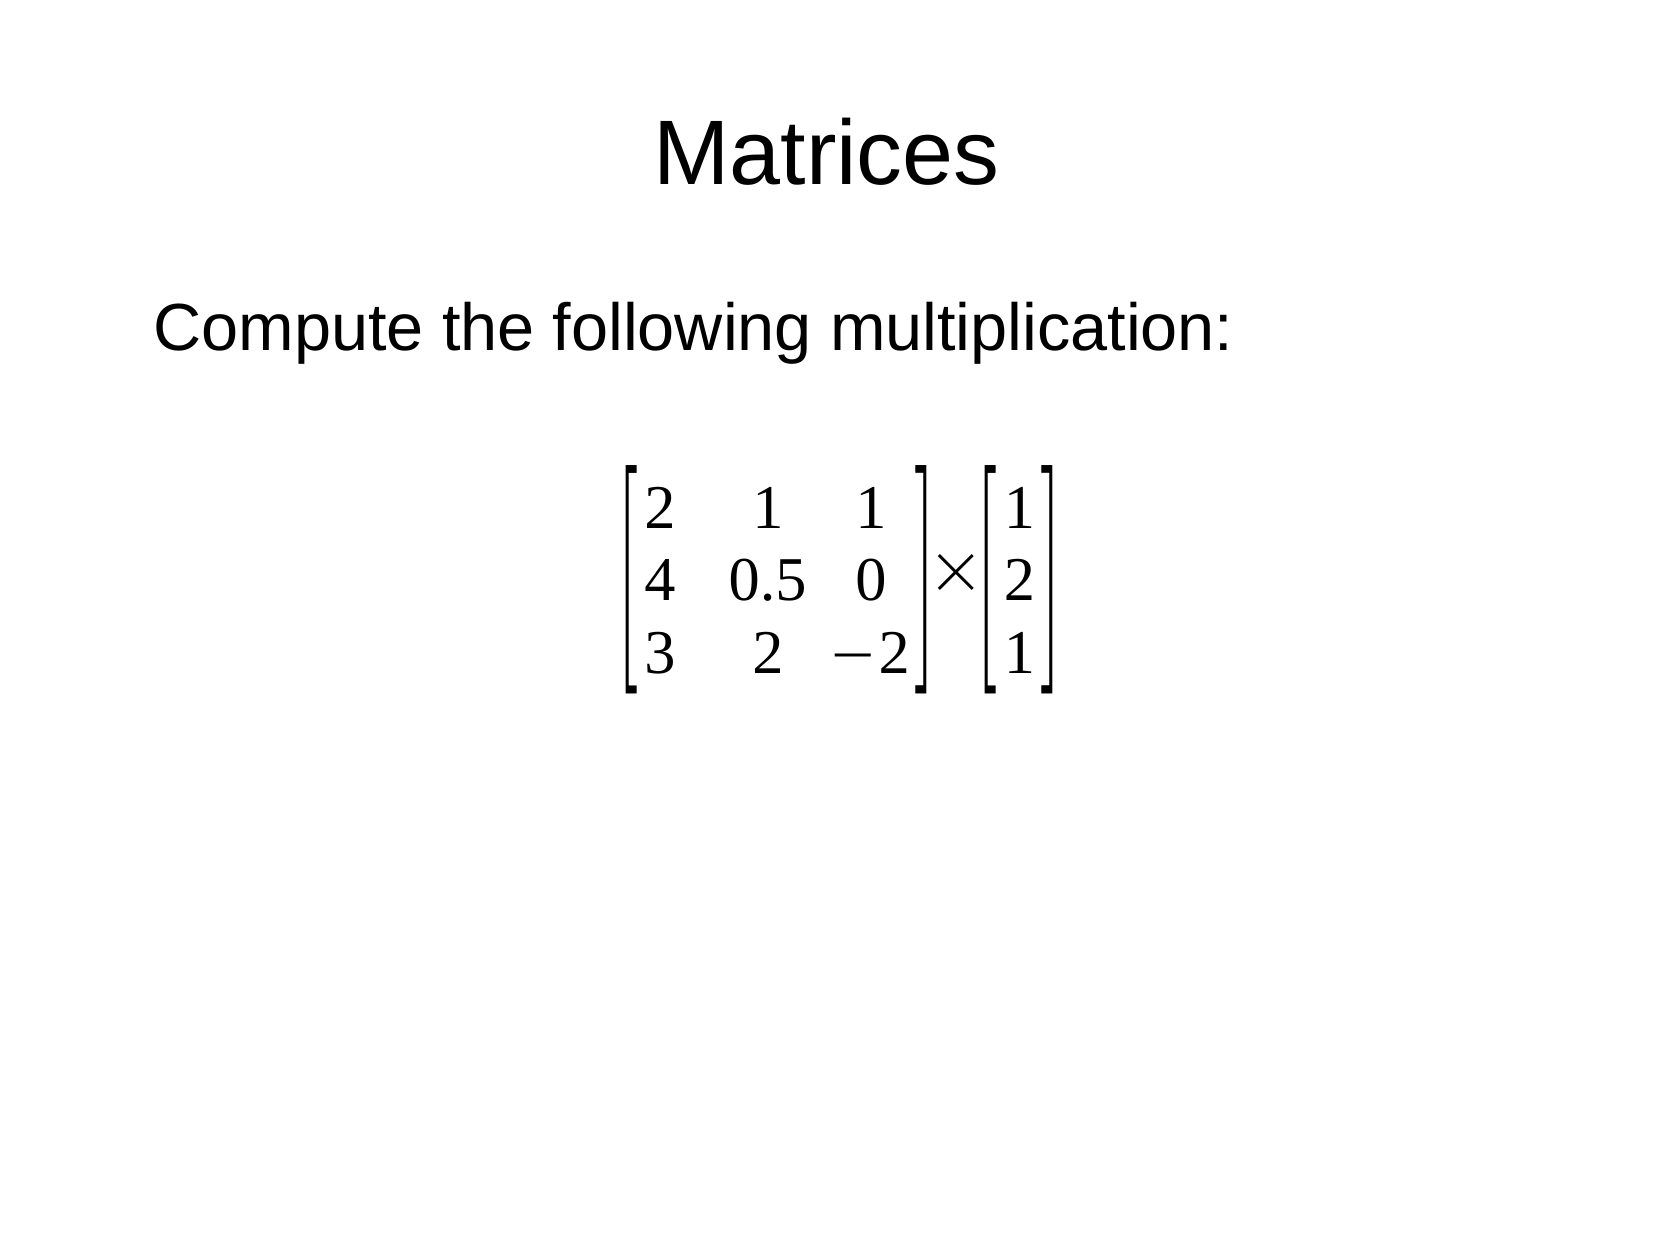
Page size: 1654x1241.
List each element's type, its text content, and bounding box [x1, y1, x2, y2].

list Compute the following multiplication: [82, 290, 1571, 1010]
chart [614, 462, 1064, 697]
title Matrices [82, 49, 1571, 257]
